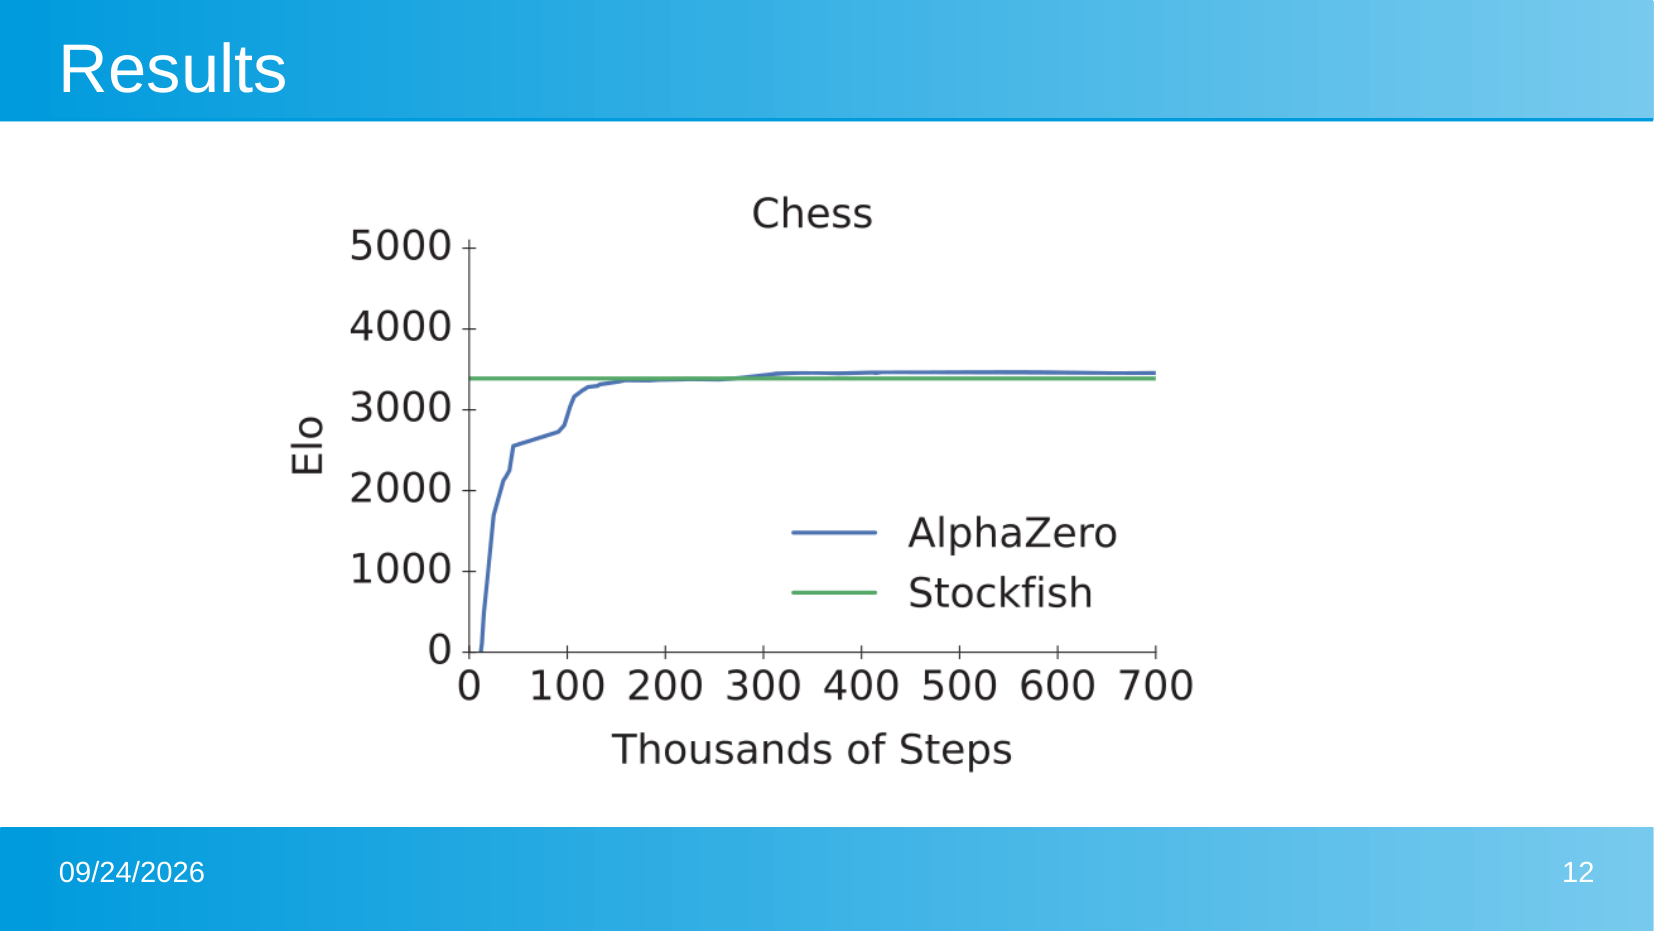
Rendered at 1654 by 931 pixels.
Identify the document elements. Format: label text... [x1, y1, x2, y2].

picture [231, 187, 1276, 788]
title Results [59, 29, 1595, 108]
